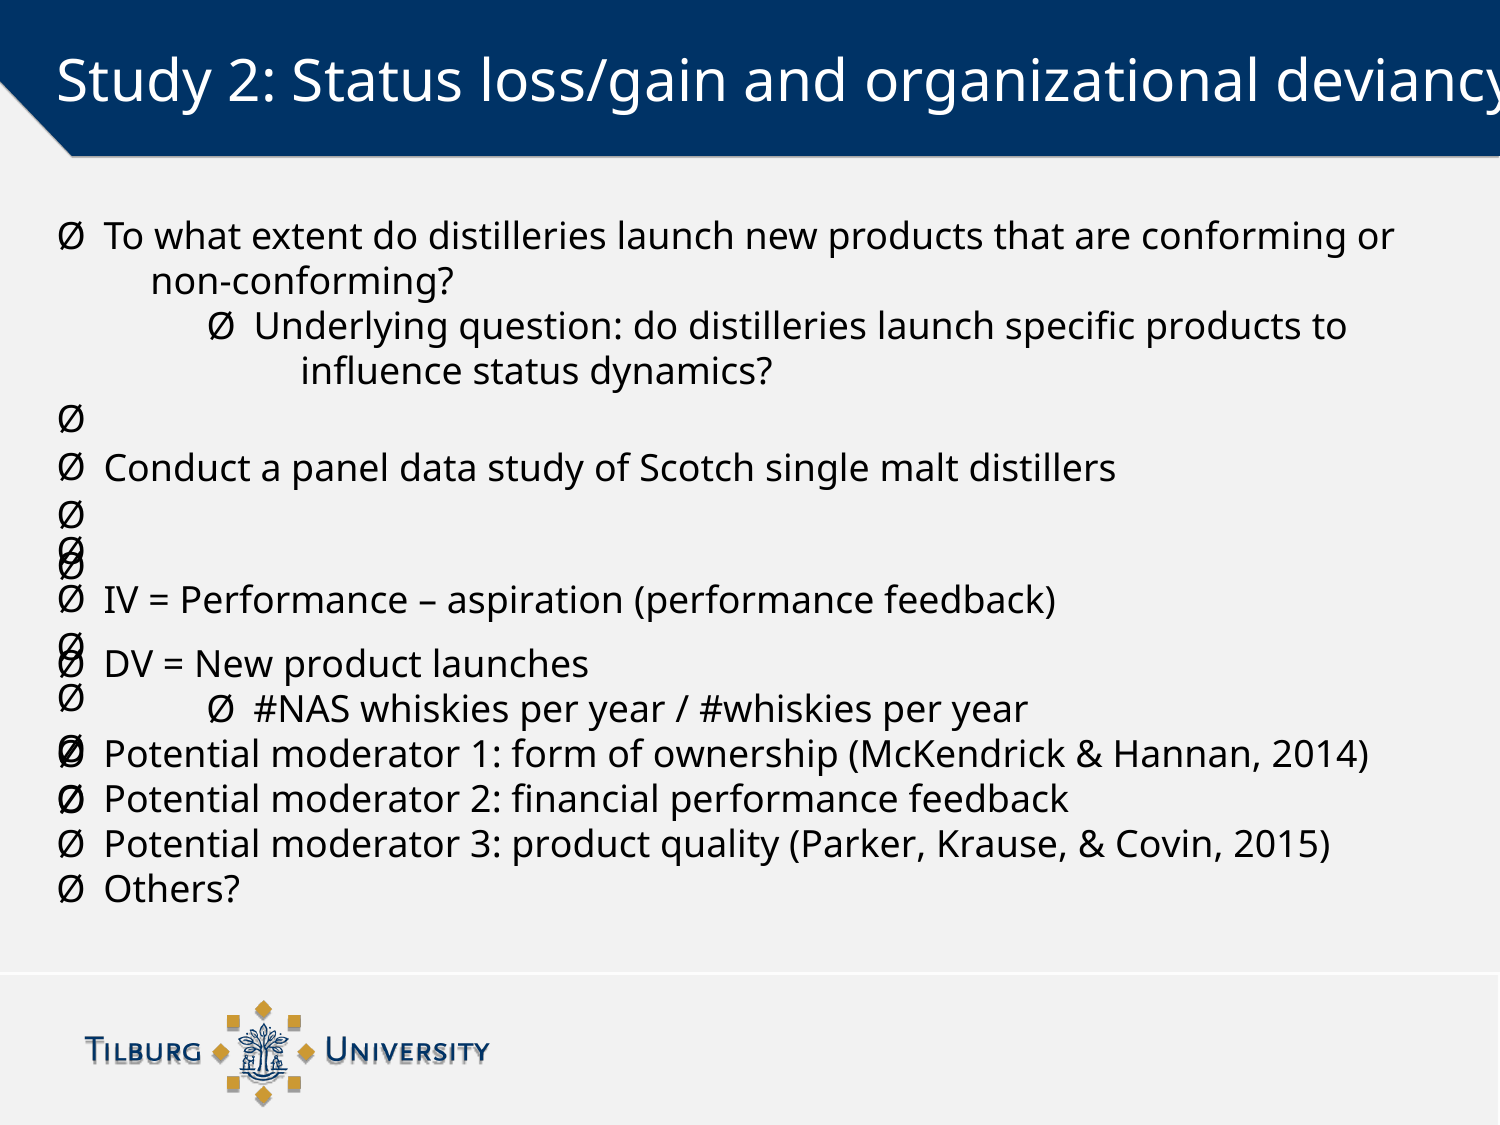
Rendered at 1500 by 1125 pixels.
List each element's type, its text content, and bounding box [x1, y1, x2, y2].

text_box To what extent do distilleries launch new products that are conforming or non-conforming? Underlying question: do distilleries launch specific products to influence status dynamics? Conduct a panel data study of Scotch single malt distillers [41, 204, 1451, 517]
text_box DV = New product launches #NAS whiskies per year / #whiskies per year Potential moderator 1: form of ownership (McKendrick & Hannan, 2014) Potential moderator 2: financial performance feedback Potential moderator 3: product quality (Parker, Krause, & Covin, 2015) Others? [42, 633, 1473, 918]
text_box IV = Performance – aspiration (performance feedback) [41, 517, 1451, 806]
title Study 2: Status loss/gain and organizational deviancy [41, 0, 1500, 156]
